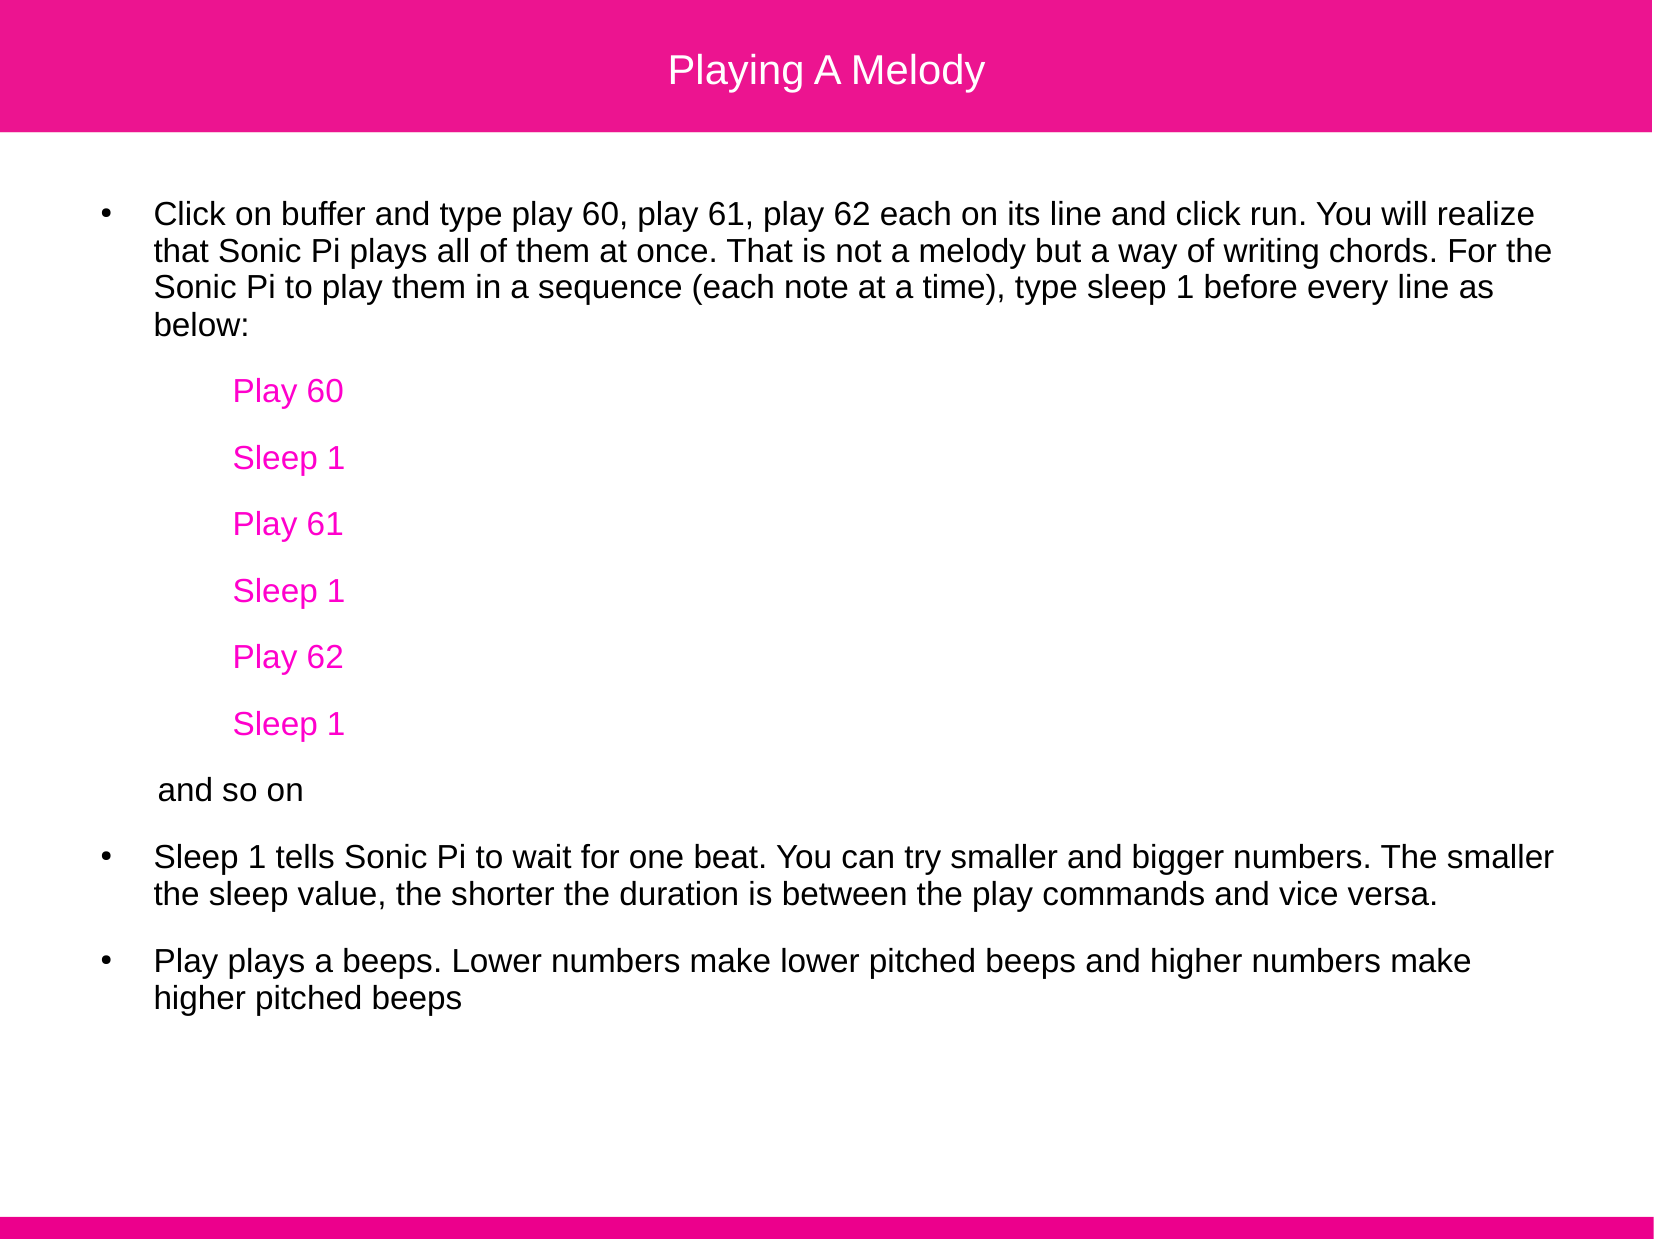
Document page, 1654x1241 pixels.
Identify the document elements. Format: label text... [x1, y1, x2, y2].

picture [0, 0, 1654, 1241]
title Playing A Melody [82, 46, 1571, 94]
list Click on buffer and type play 60, play 61, play 62 each on its line and click run. You will realize that Sonic Pi plays all of them at once. That is not a melody but a way of writing chords. For the Sonic Pi to play them in a sequence (each note at a time), type sleep 1 before every line as below: Play 60 Sleep 1 Play 61 Sleep 1 Play 62 Sleep 1 and so on Sleep 1 tells Sonic Pi to wait for one beat. You can try smaller and bigger numbers. The smaller the sleep value, the shorter the duration is between the play commands and vice versa. Play plays a beeps. Lower numbers make lower pitched beeps and higher numbers make higher pitched beeps [82, 195, 1571, 1186]
